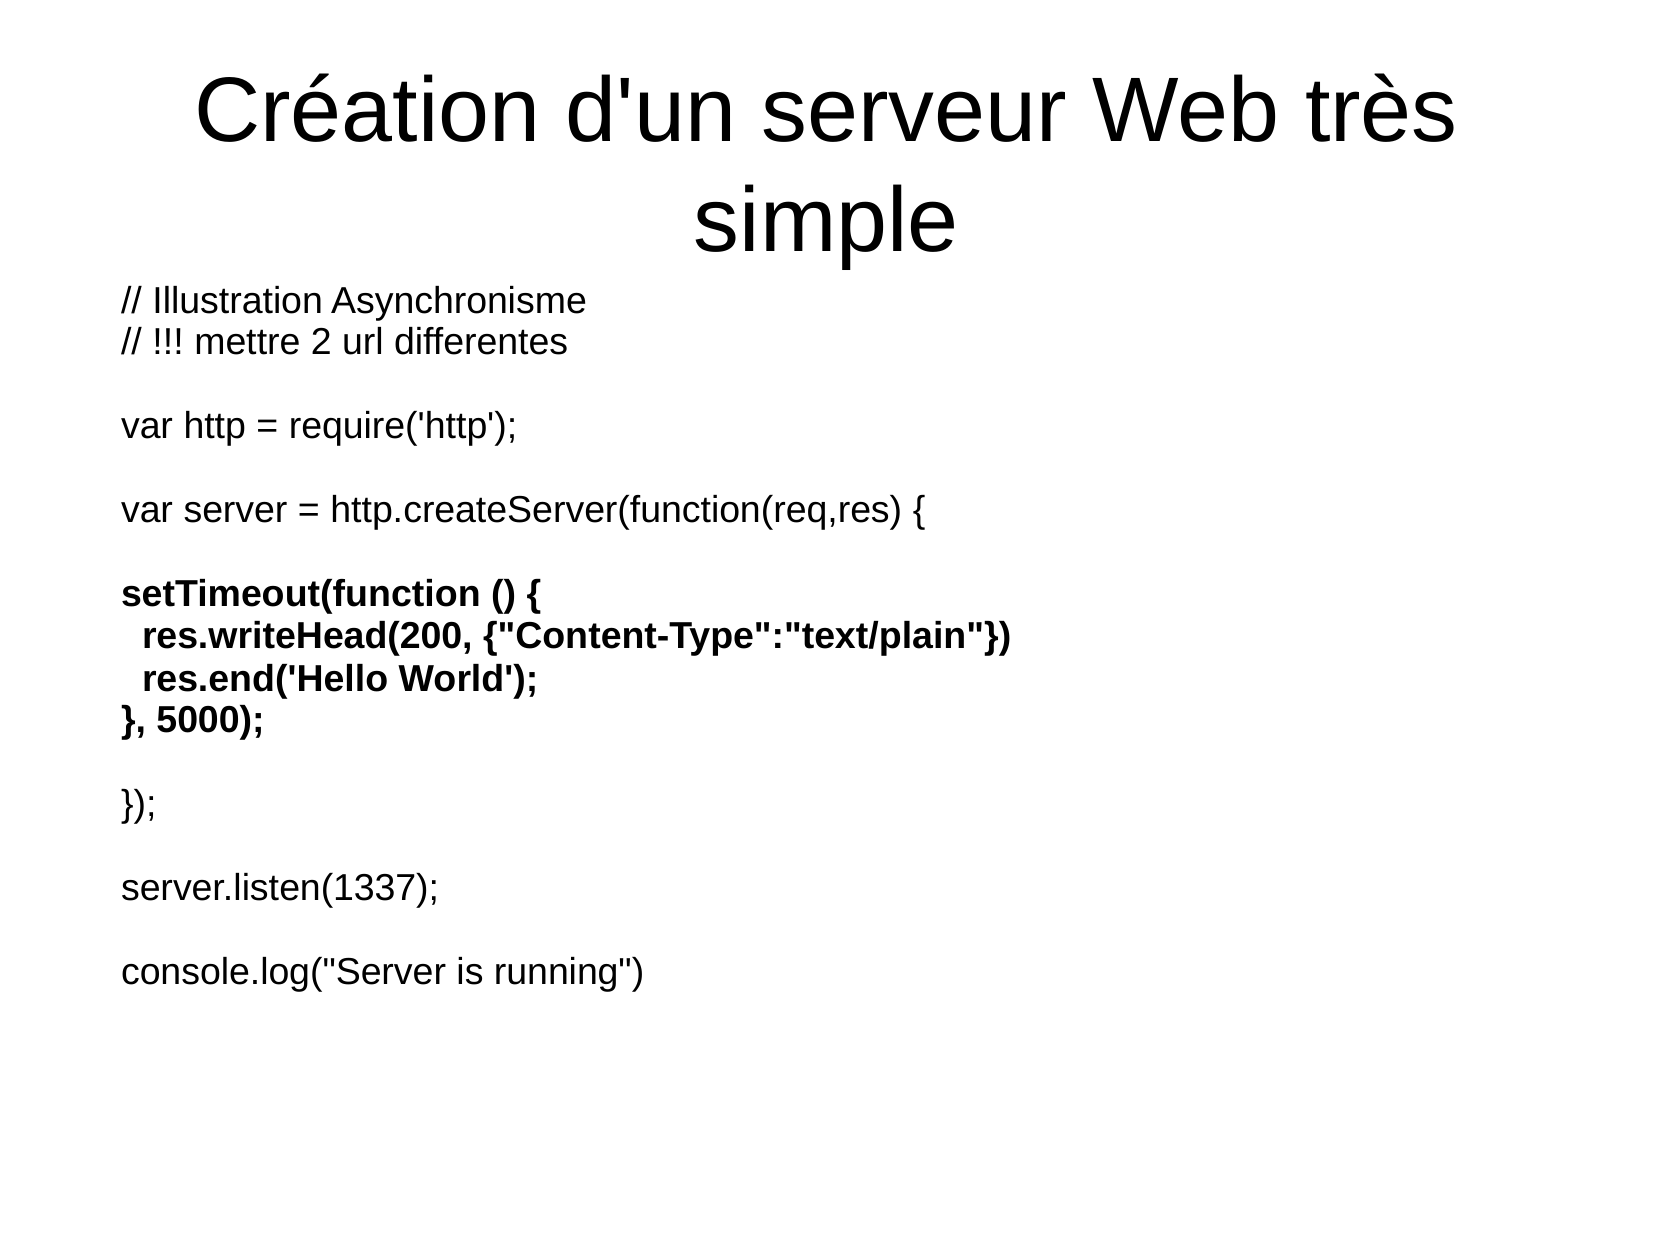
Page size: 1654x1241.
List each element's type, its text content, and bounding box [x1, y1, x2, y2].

title Création d'un serveur Web très simple [82, 49, 1571, 257]
text_box // Illustration Asynchronisme // !!! mettre 2 url differentes var http = require('http'); var server = http.createServer(function(req,res) { setTimeout(function () { res.writeHead(200, {"Content-Type":"text/plain"}) res.end('Hello World'); }, 5000); }); server.listen(1337); console.log("Server is running") [106, 271, 1524, 1085]
